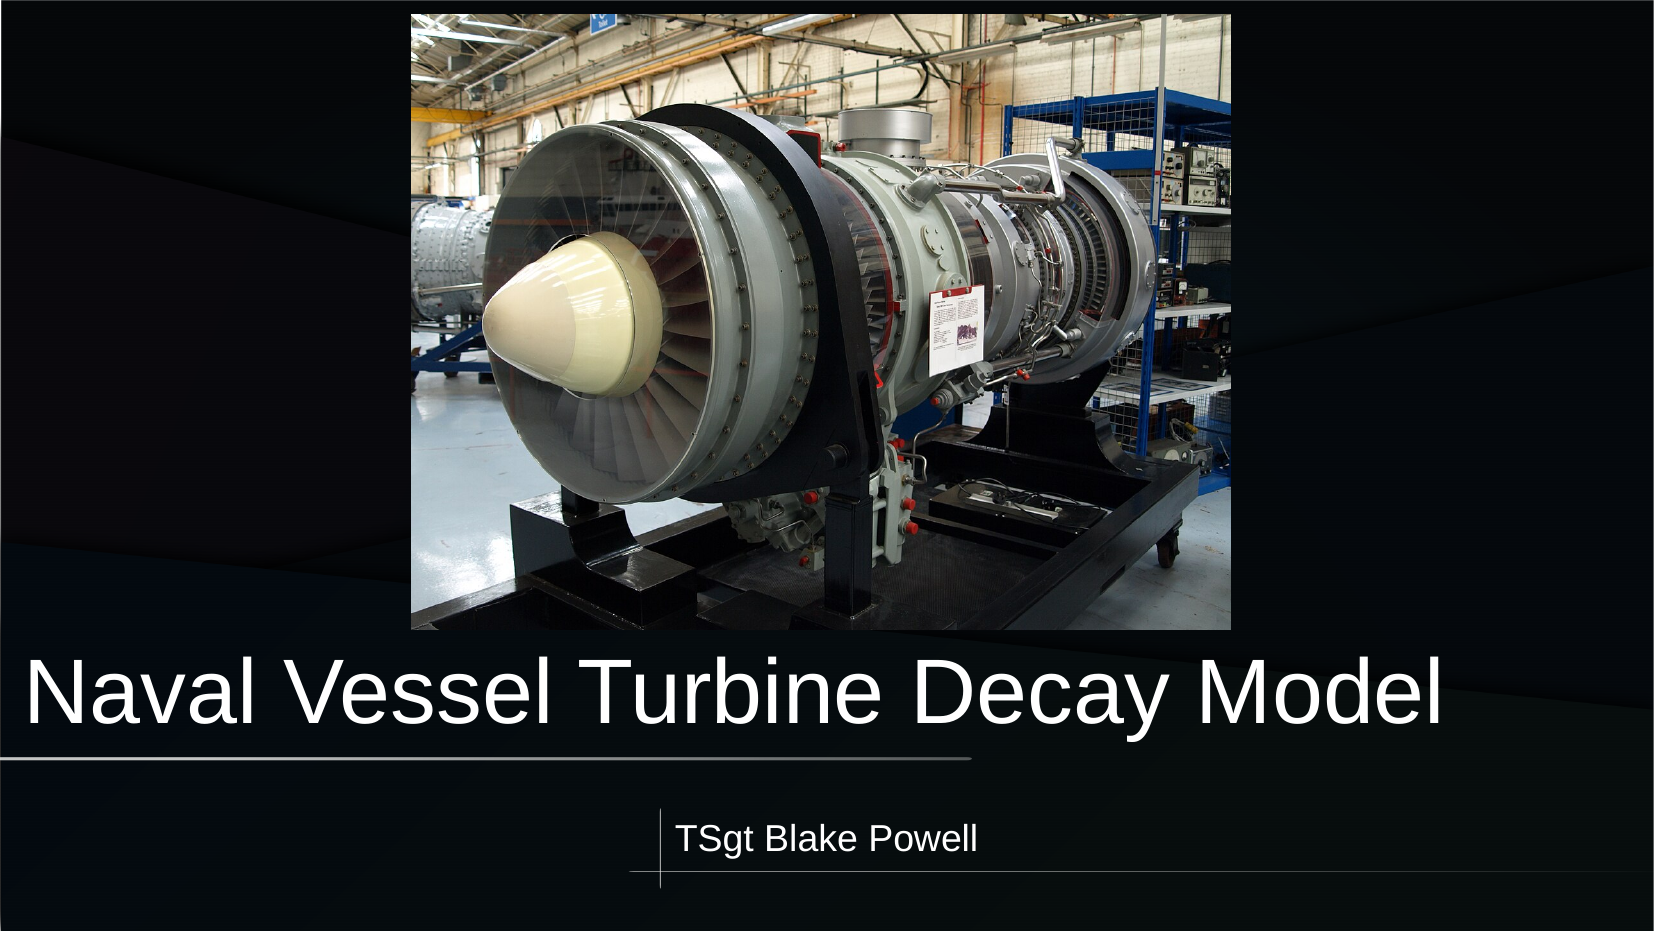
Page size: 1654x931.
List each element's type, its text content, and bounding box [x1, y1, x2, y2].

picture [0, 0, 1654, 931]
text_box TSgt Blake Powell [660, 810, 1606, 867]
title Naval Vessel Turbine Decay Model [23, 637, 1501, 746]
